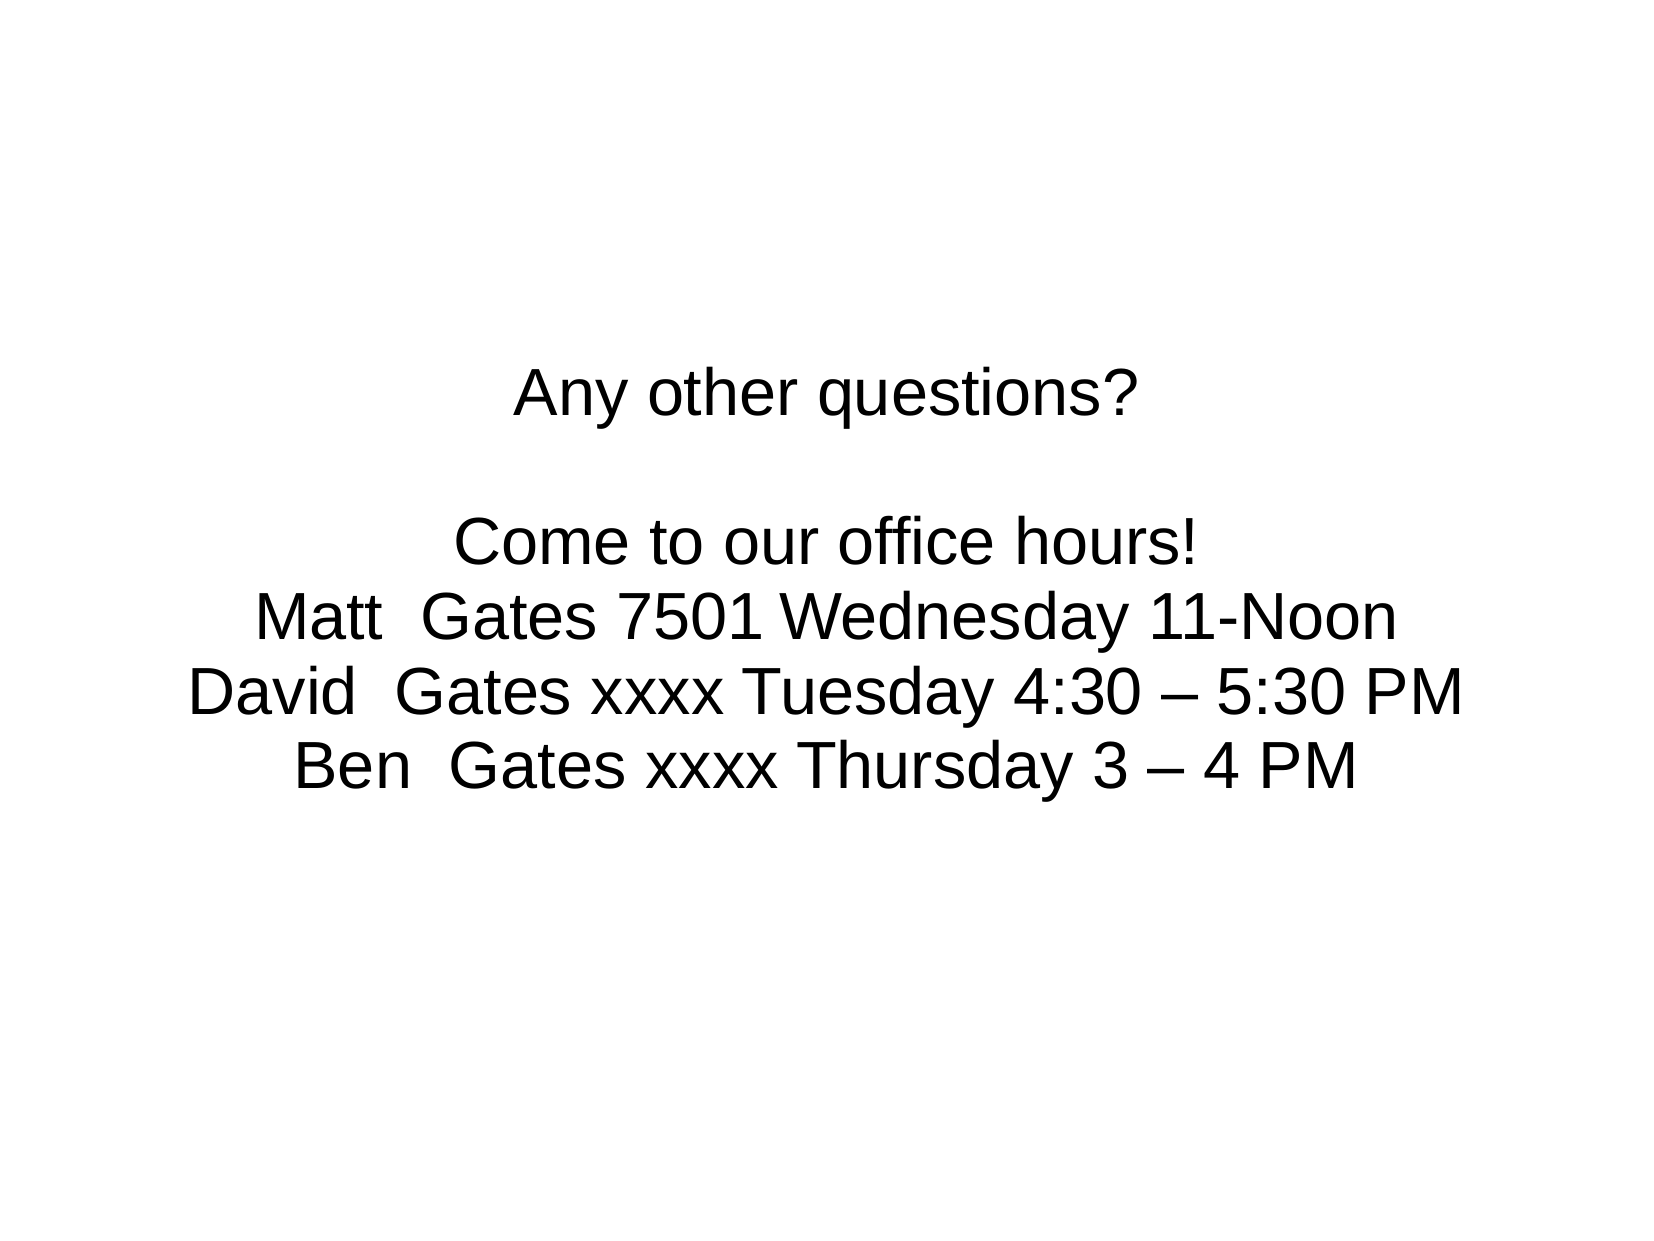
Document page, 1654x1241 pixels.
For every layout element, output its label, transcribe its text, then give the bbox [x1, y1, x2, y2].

subtitle Any other questions? Come to our office hours! Matt Gates 7501 Wednesday 11-Noon David Gates xxxx Tuesday 4:30 – 5:30 PM Ben Gates xxxx Thursday 3 – 4 PM [82, 56, 1571, 1102]
